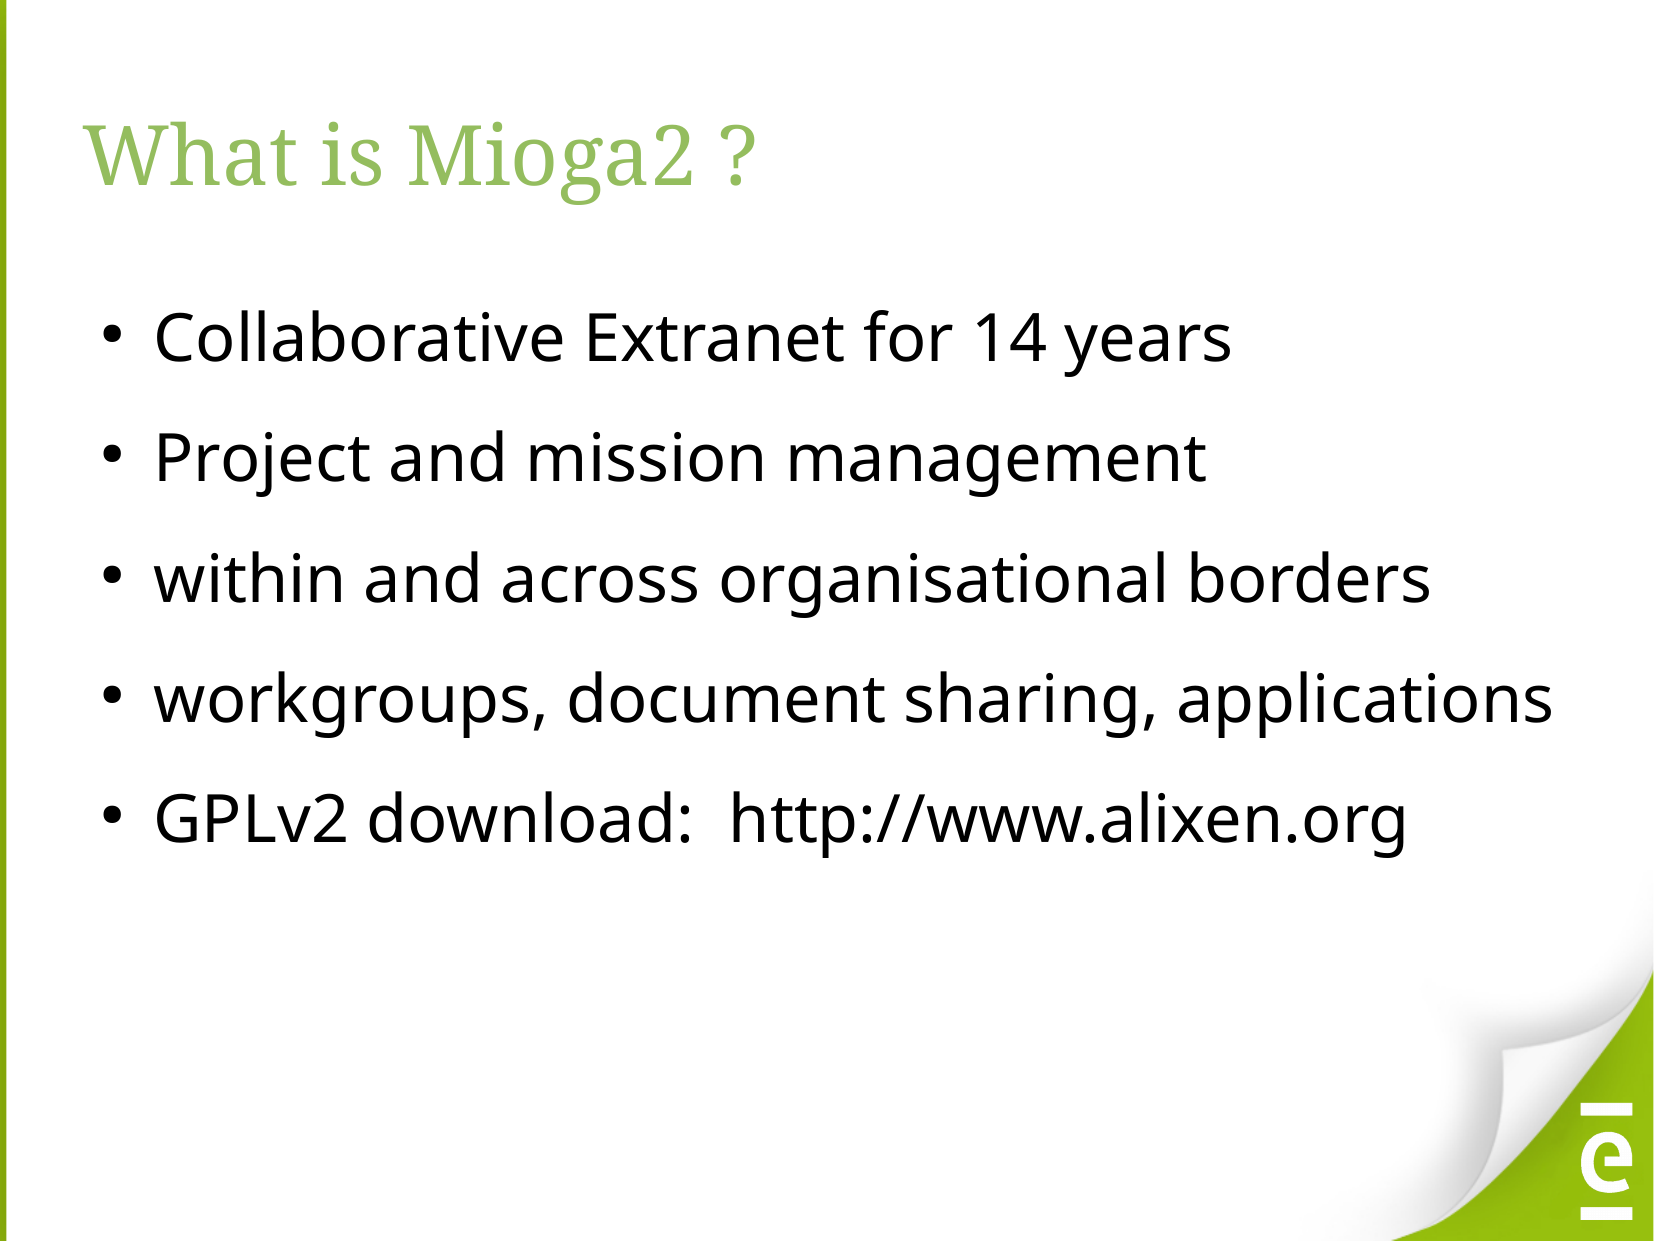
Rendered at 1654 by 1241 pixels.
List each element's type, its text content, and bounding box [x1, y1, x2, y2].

title What is Mioga2 ? [82, 49, 1571, 257]
picture [0, 0, 1654, 1241]
list Collaborative Extranet for 14 years Project and mission management within and across organisational borders workgroups, document sharing, applications GPLv2 download: http://www.alixen.org [82, 290, 1583, 1010]
